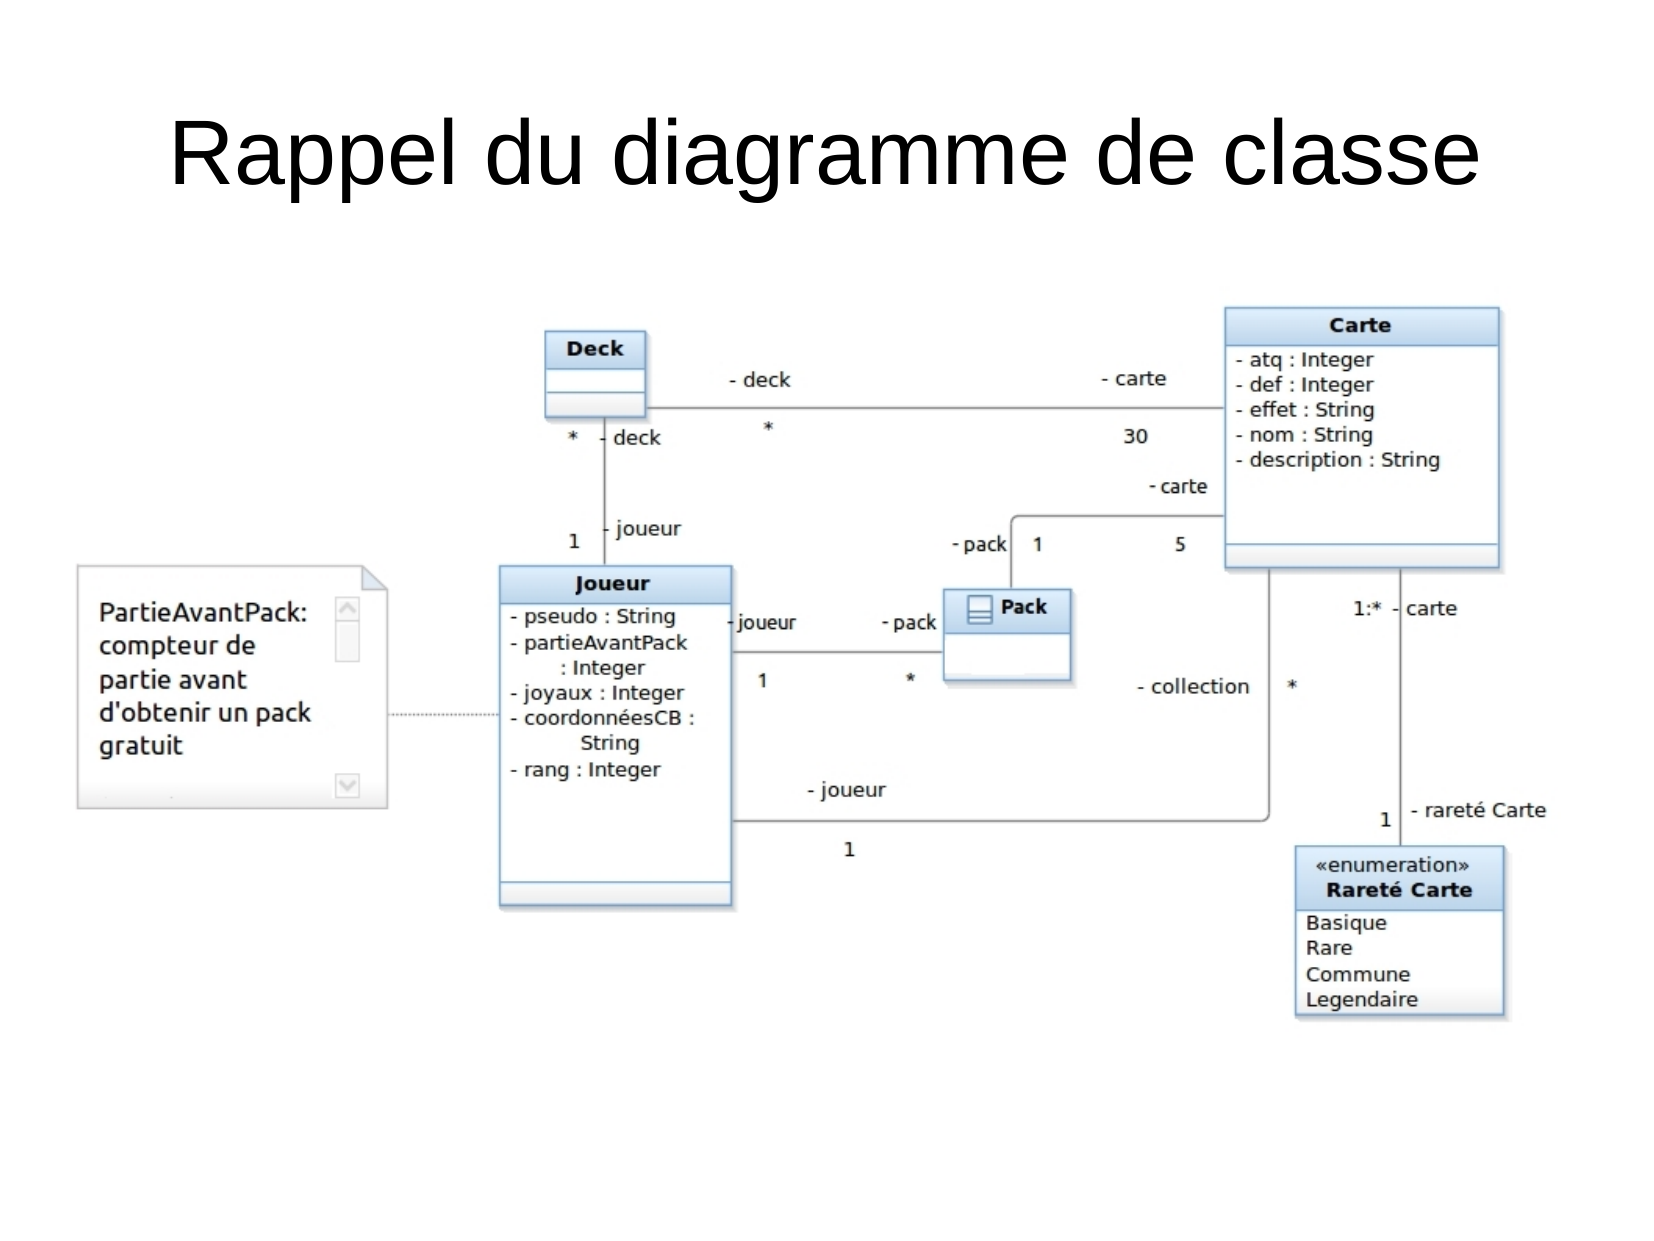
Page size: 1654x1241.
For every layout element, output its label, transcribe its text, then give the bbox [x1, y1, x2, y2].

picture [35, 262, 1636, 1099]
title Rappel du diagramme de classe [82, 49, 1571, 257]
